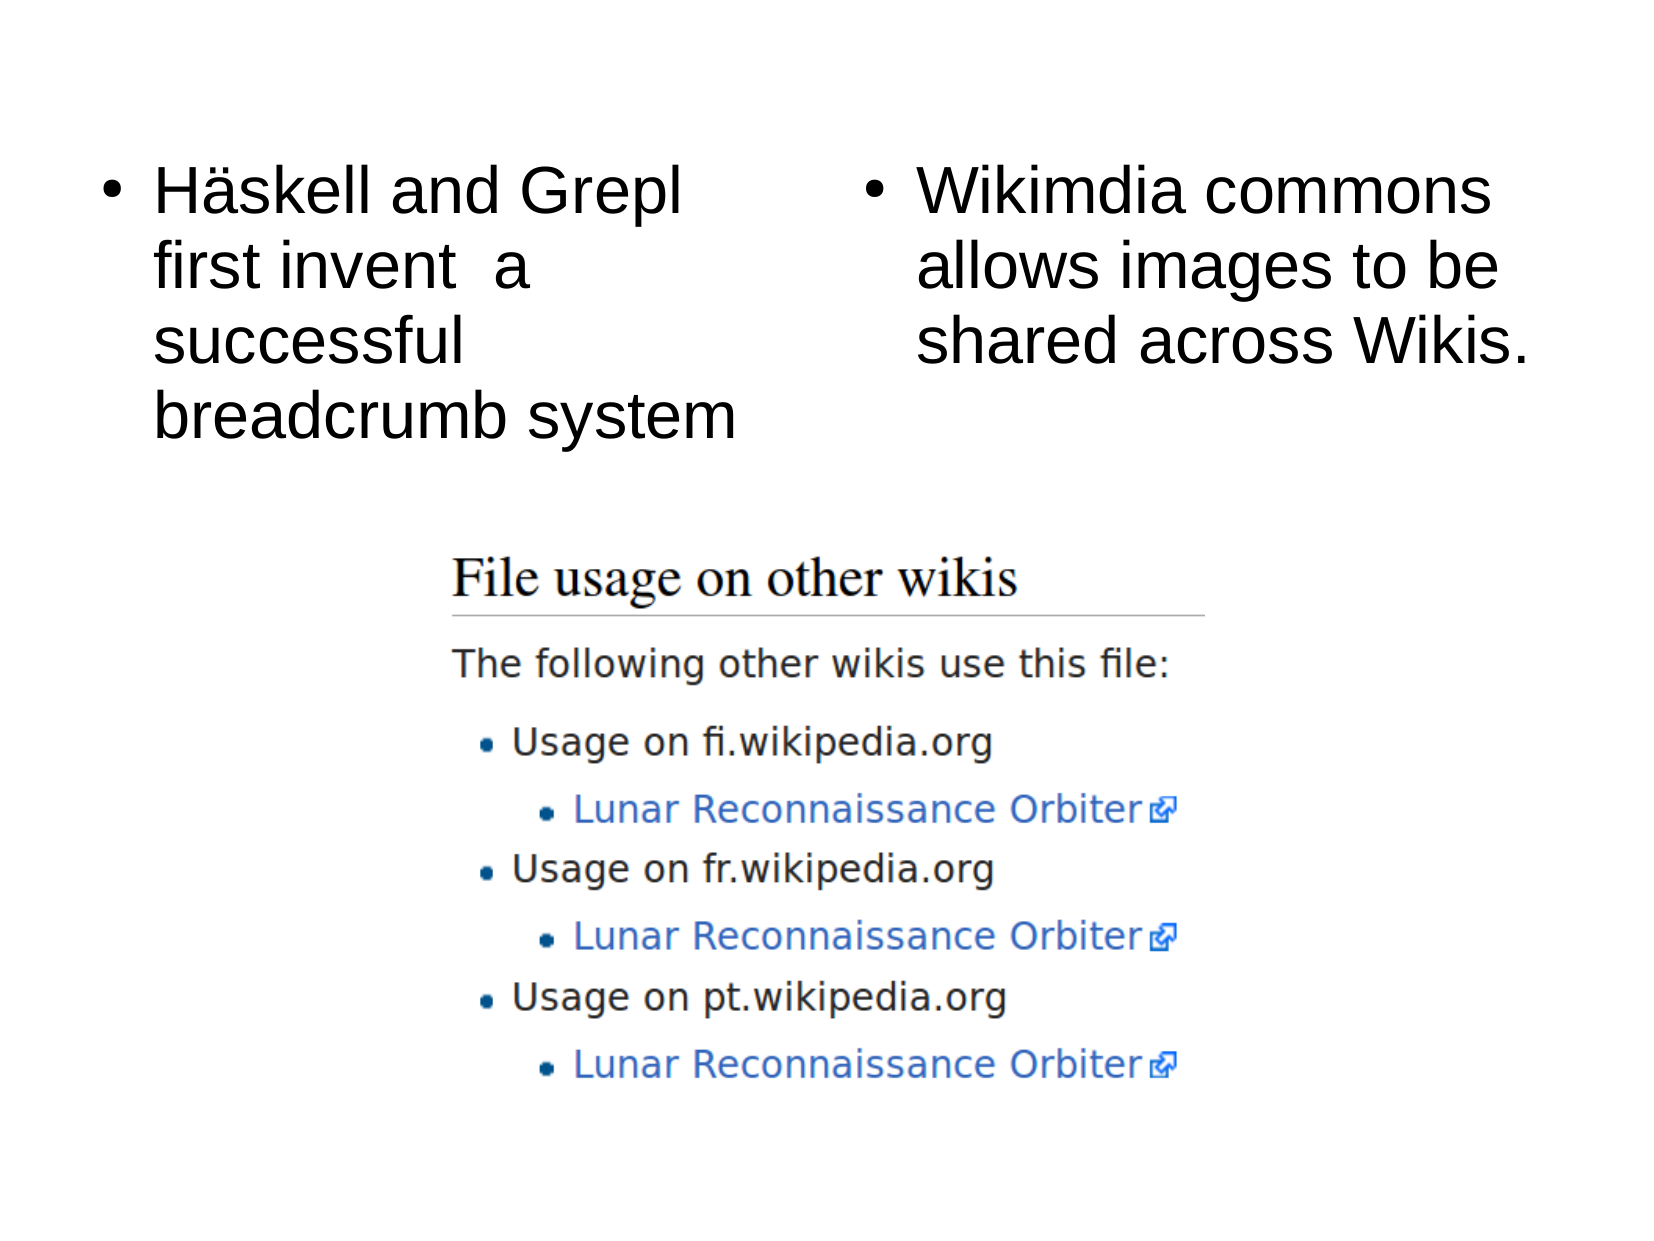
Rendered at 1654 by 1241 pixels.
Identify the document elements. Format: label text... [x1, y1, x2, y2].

list Wikimdia commons allows images to be shared across Wikis. [845, 153, 1572, 1010]
picture [443, 543, 1205, 1111]
list Häskell and Grepl first invent a successful breadcrumb system [82, 153, 809, 1010]
